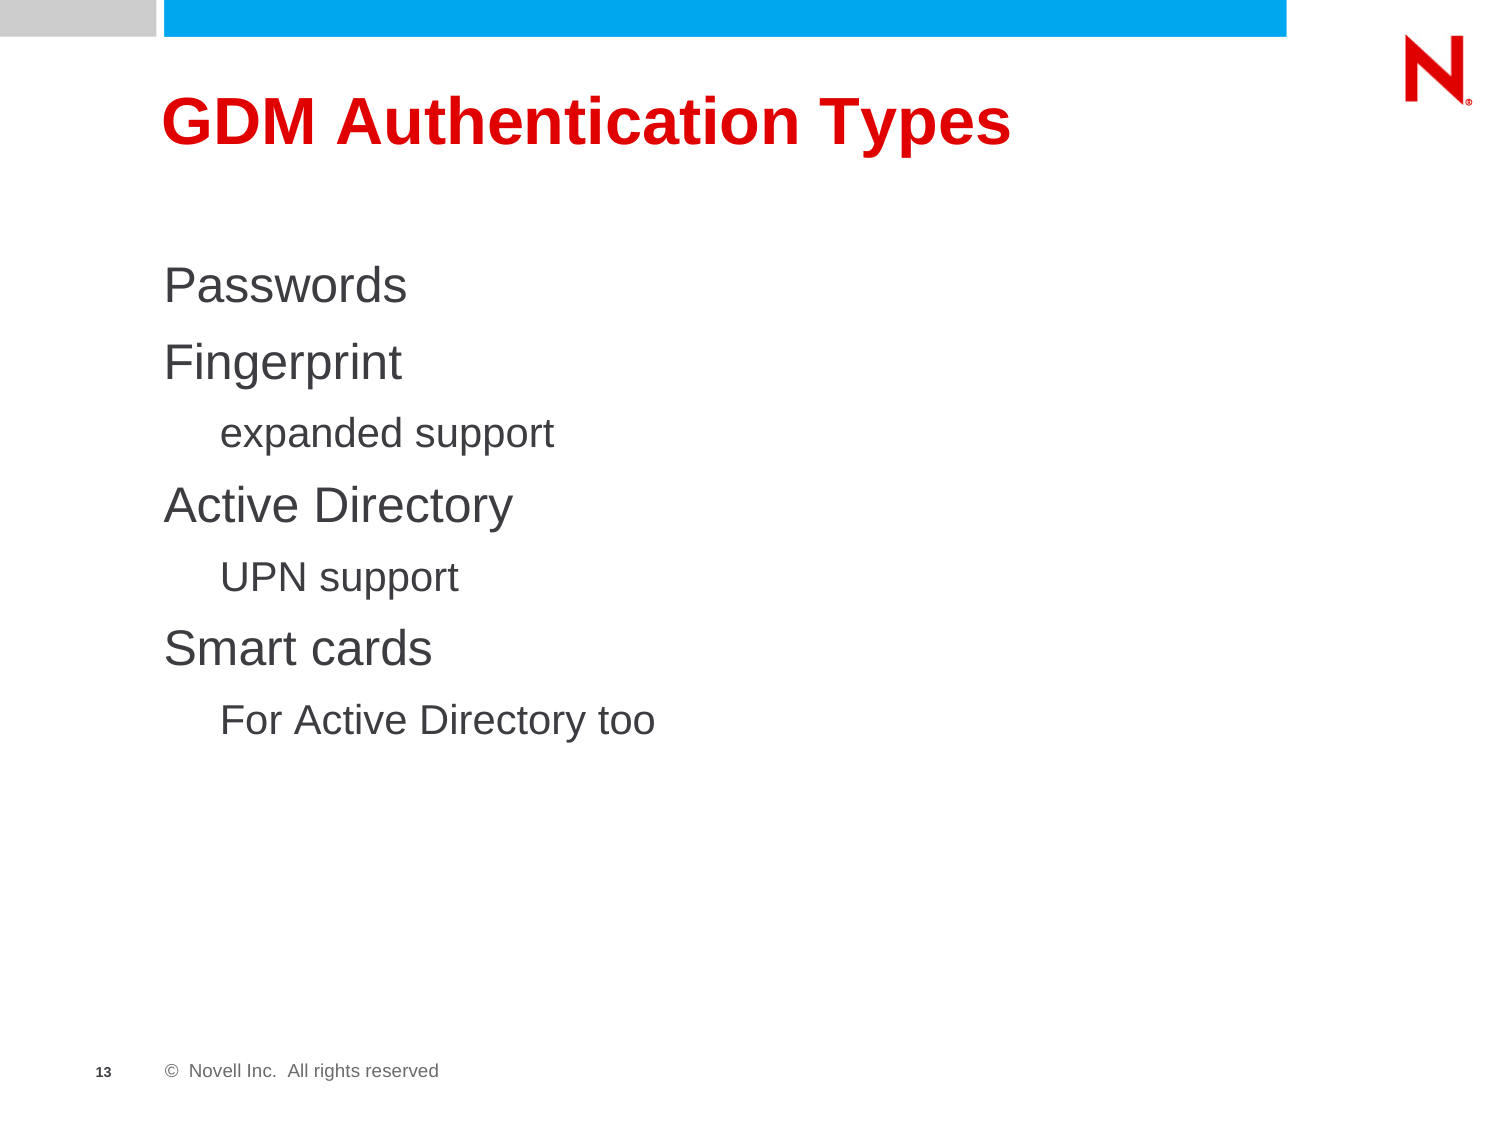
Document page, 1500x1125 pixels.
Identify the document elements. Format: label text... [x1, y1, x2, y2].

title GDM Authentication Types [161, 41, 1383, 205]
picture [1403, 32, 1473, 107]
list Passwords Fingerprint expanded support Active Directory UPN support Smart cards For Active Directory too [163, 254, 1404, 986]
